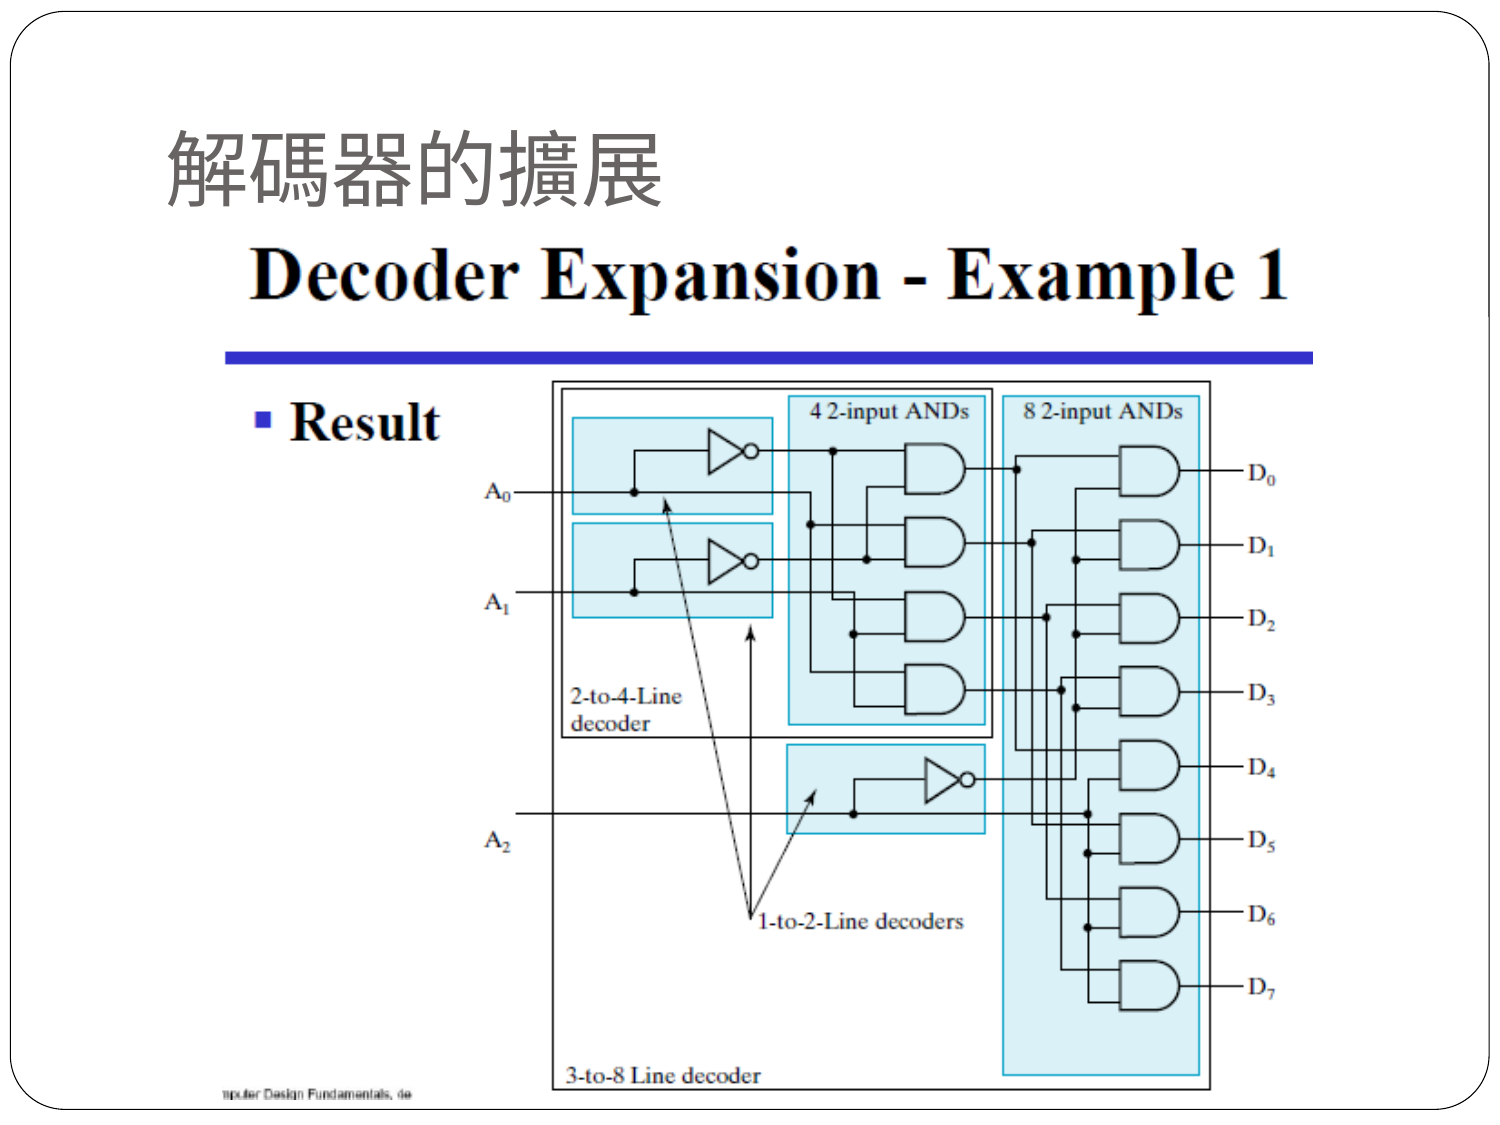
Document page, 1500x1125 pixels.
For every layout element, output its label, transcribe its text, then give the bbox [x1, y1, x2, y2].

text_box [222, 234, 1313, 1100]
title 解碼器的擴展 [150, 44, 1426, 233]
